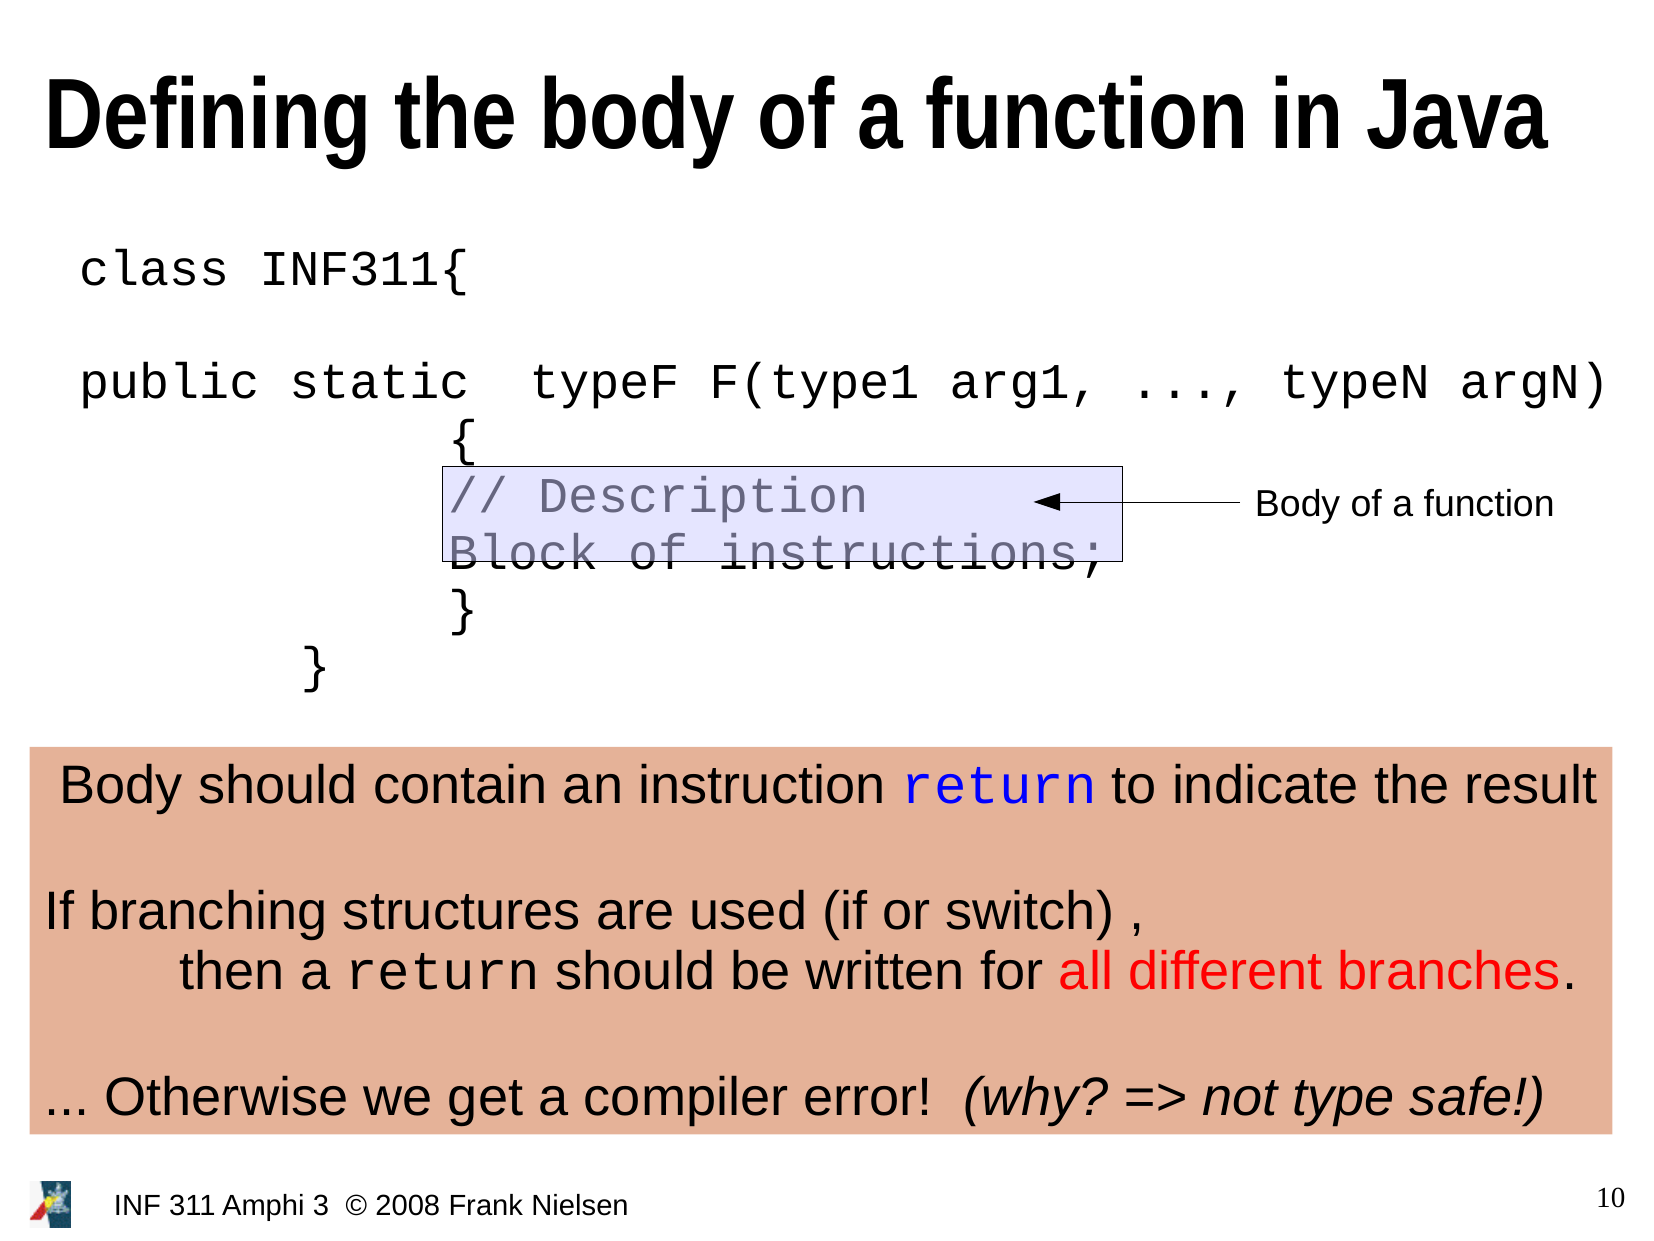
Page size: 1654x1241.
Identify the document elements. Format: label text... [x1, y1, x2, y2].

text_box Body should contain an instruction return to indicate the result If branching structures are used (if or switch) , then a return should be written for all different branches. ... Otherwise we get a compiler error! (why? => not type safe!) [29, 746, 1613, 1132]
text_box [442, 466, 1123, 562]
picture [29, 1181, 71, 1228]
text_box Defining the body of a function in Java [29, 48, 1565, 178]
text_box class INF311{ public static typeF F(type1 arg1, ..., typeN argN) { // Description Block of instructions; } } [64, 236, 1625, 681]
text_box Body of a function [1240, 474, 1570, 532]
